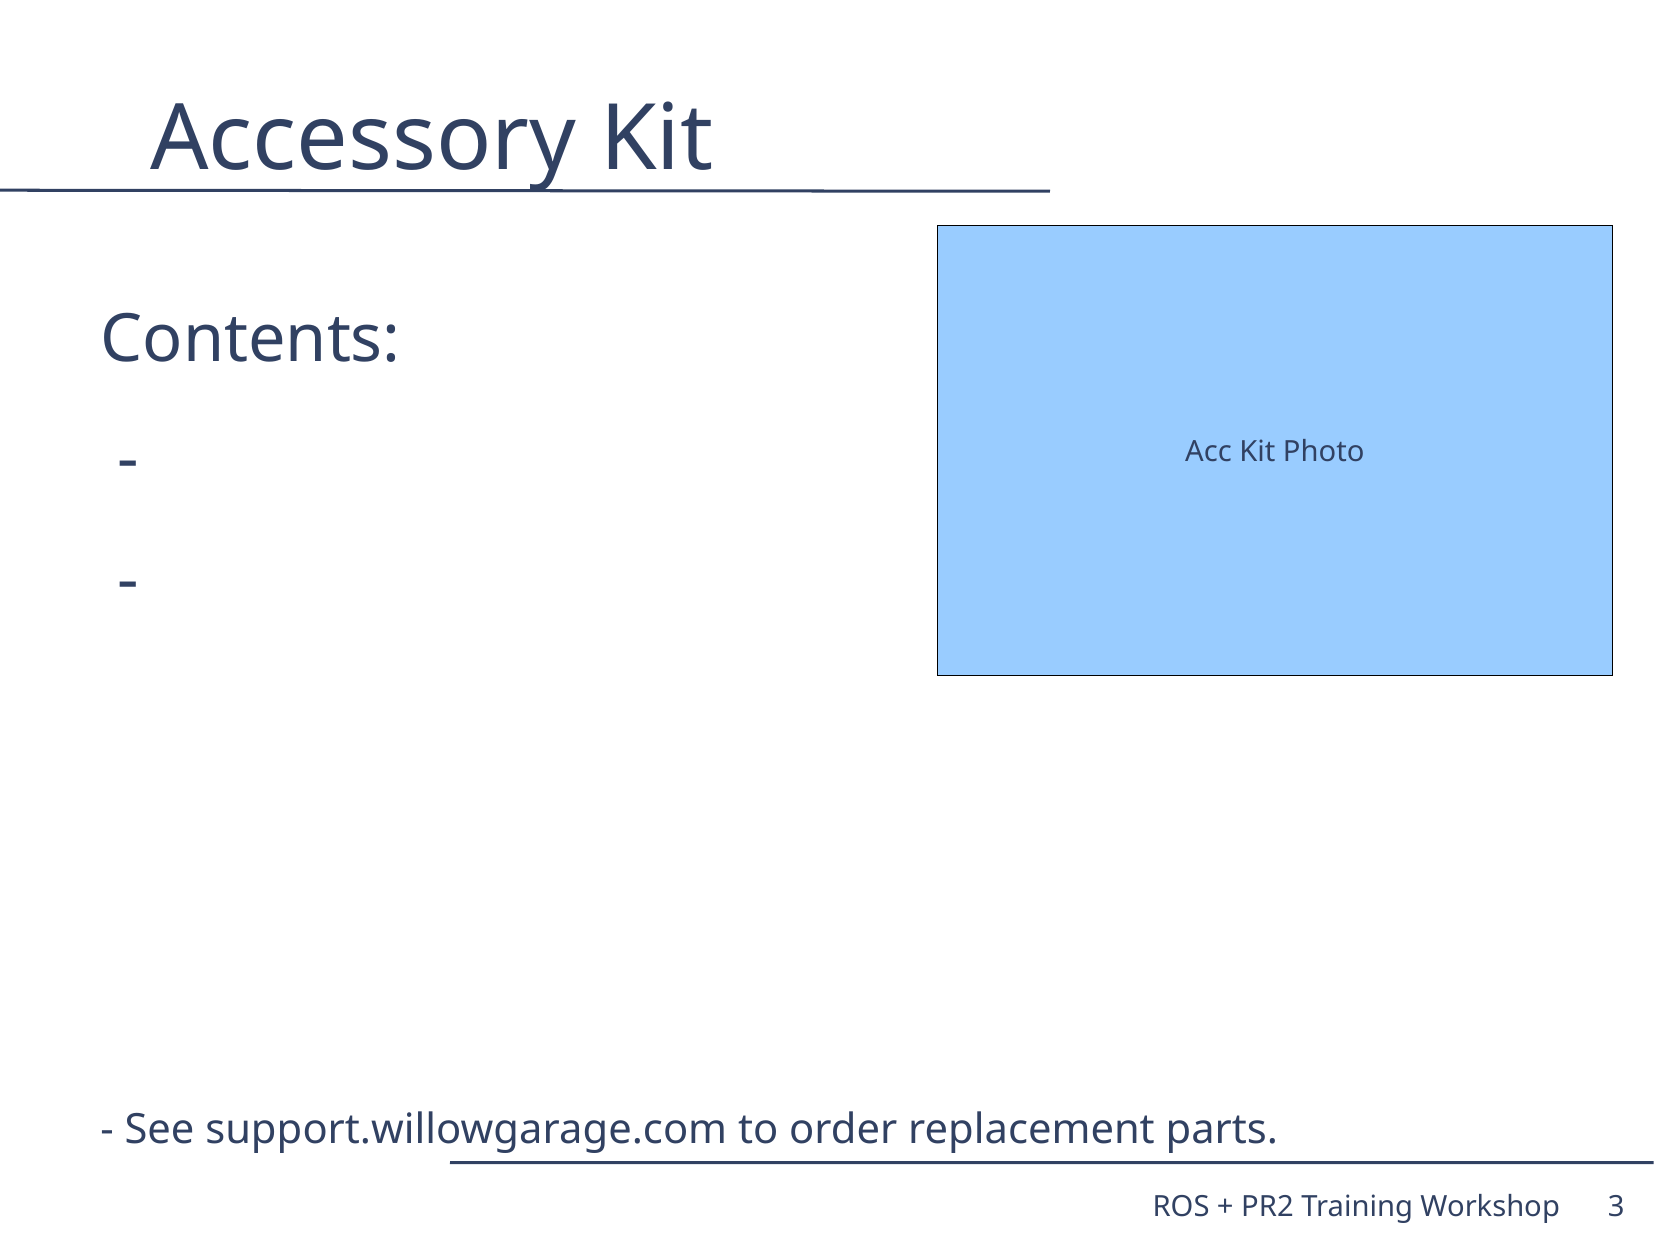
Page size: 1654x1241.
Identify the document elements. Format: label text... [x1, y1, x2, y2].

list Contents: - - - See support.willowgarage.com to order replacement parts. [82, 290, 1571, 1109]
text_box Acc Kit Photo [937, 225, 1613, 676]
title Accessory Kit [150, 37, 1639, 230]
